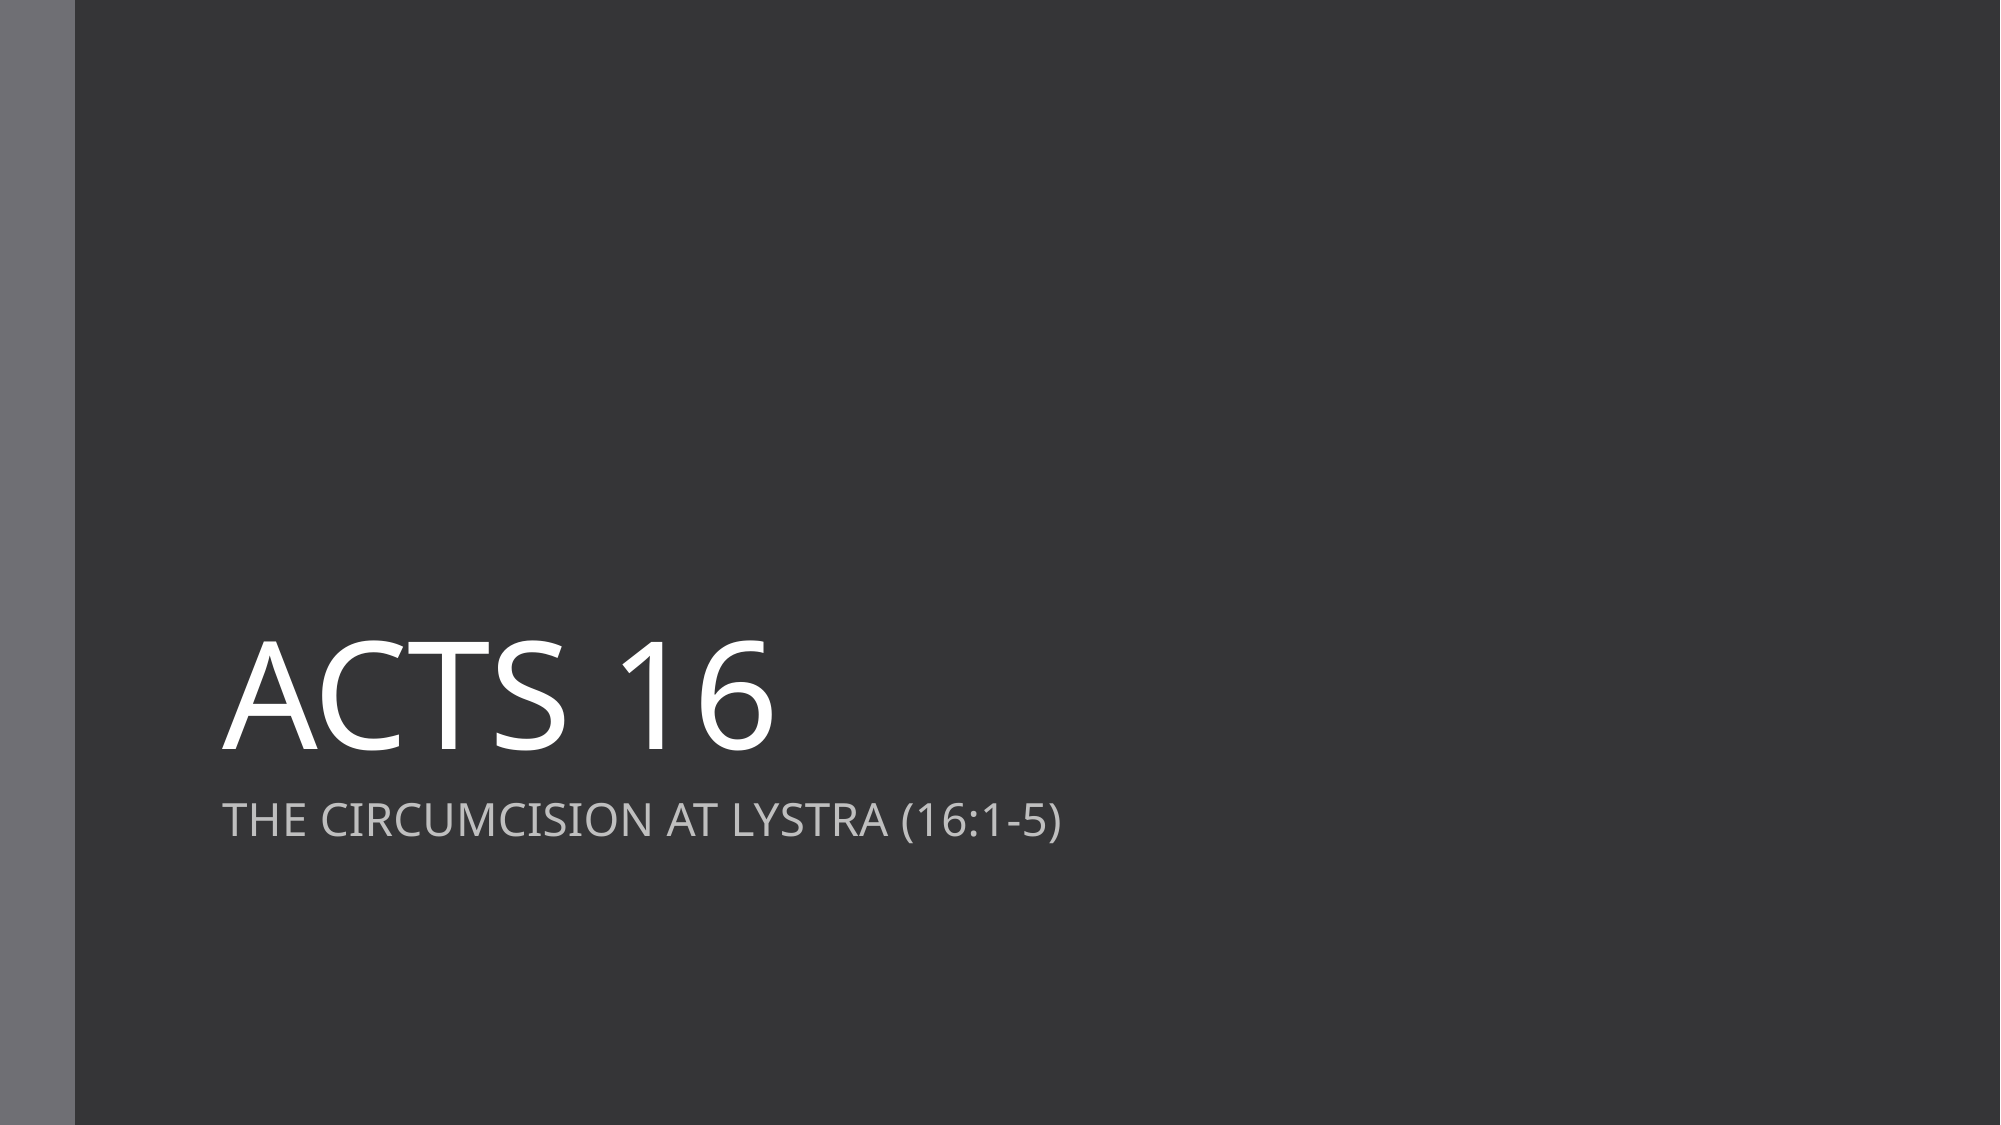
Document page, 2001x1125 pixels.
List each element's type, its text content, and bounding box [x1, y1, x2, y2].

title ACTS 16 [206, 124, 1752, 787]
subtitle THE CIRCUMCISION AT LYSTRA (16:1-5) [206, 787, 1752, 1066]
